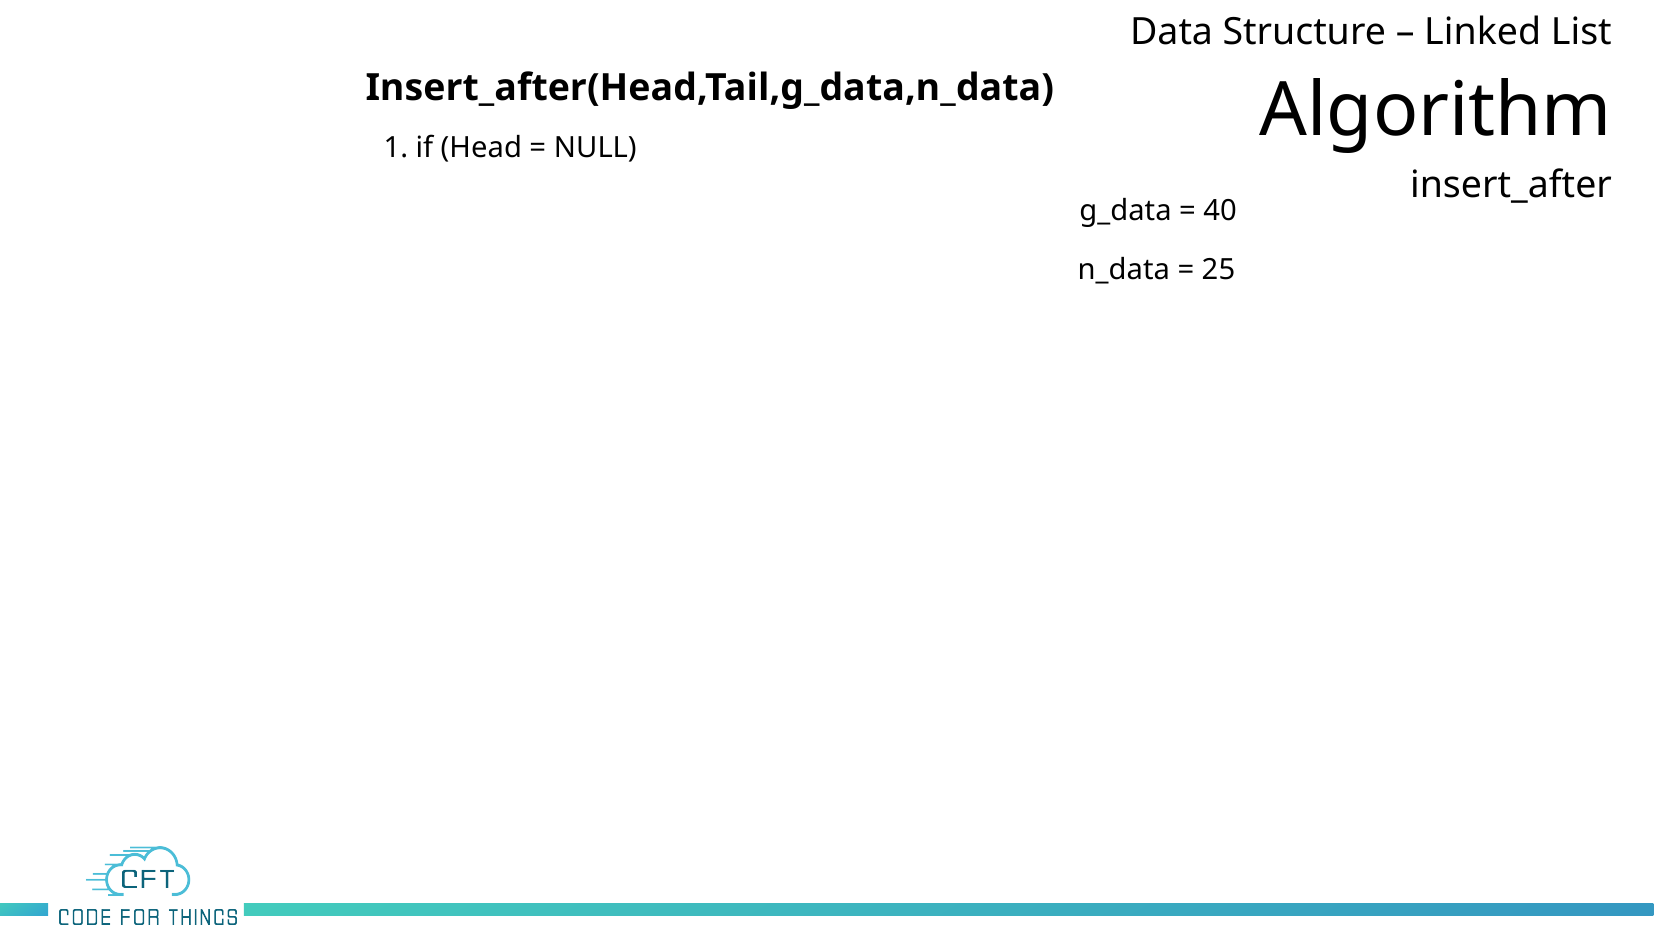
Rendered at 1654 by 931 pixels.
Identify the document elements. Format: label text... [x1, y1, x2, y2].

text_box n_data = 25 [1062, 241, 1335, 296]
title Data Structure – Linked List Algorithm insert_after [1093, 0, 1613, 216]
picture [59, 846, 237, 925]
text_box g_data = 40 [1064, 182, 1323, 241]
text_box Insert_after(Head,Tail,g_data,n_data) [350, 53, 1170, 171]
